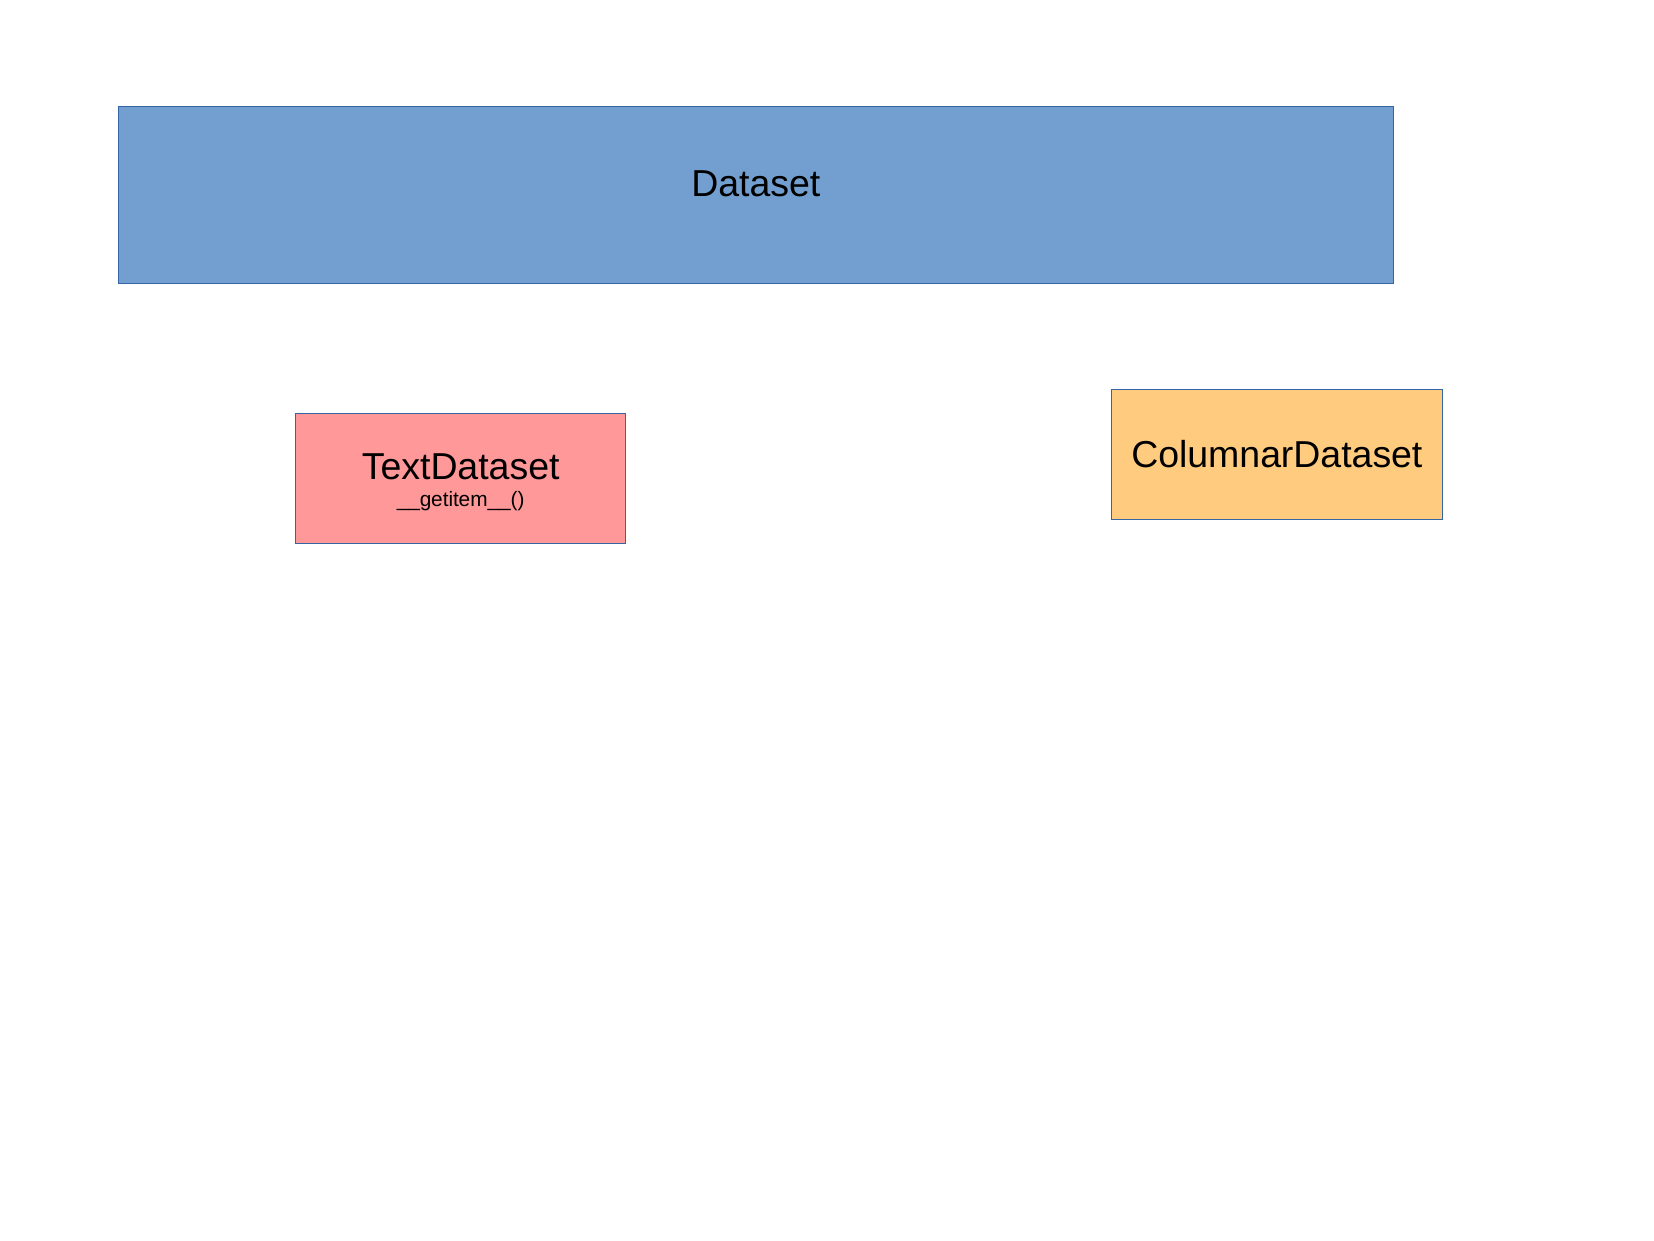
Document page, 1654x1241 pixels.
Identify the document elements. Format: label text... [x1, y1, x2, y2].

text_box Dataset [118, 106, 1394, 284]
text_box TextDataset __getitem__() [295, 413, 626, 544]
text_box ColumnarDataset [1111, 389, 1443, 520]
